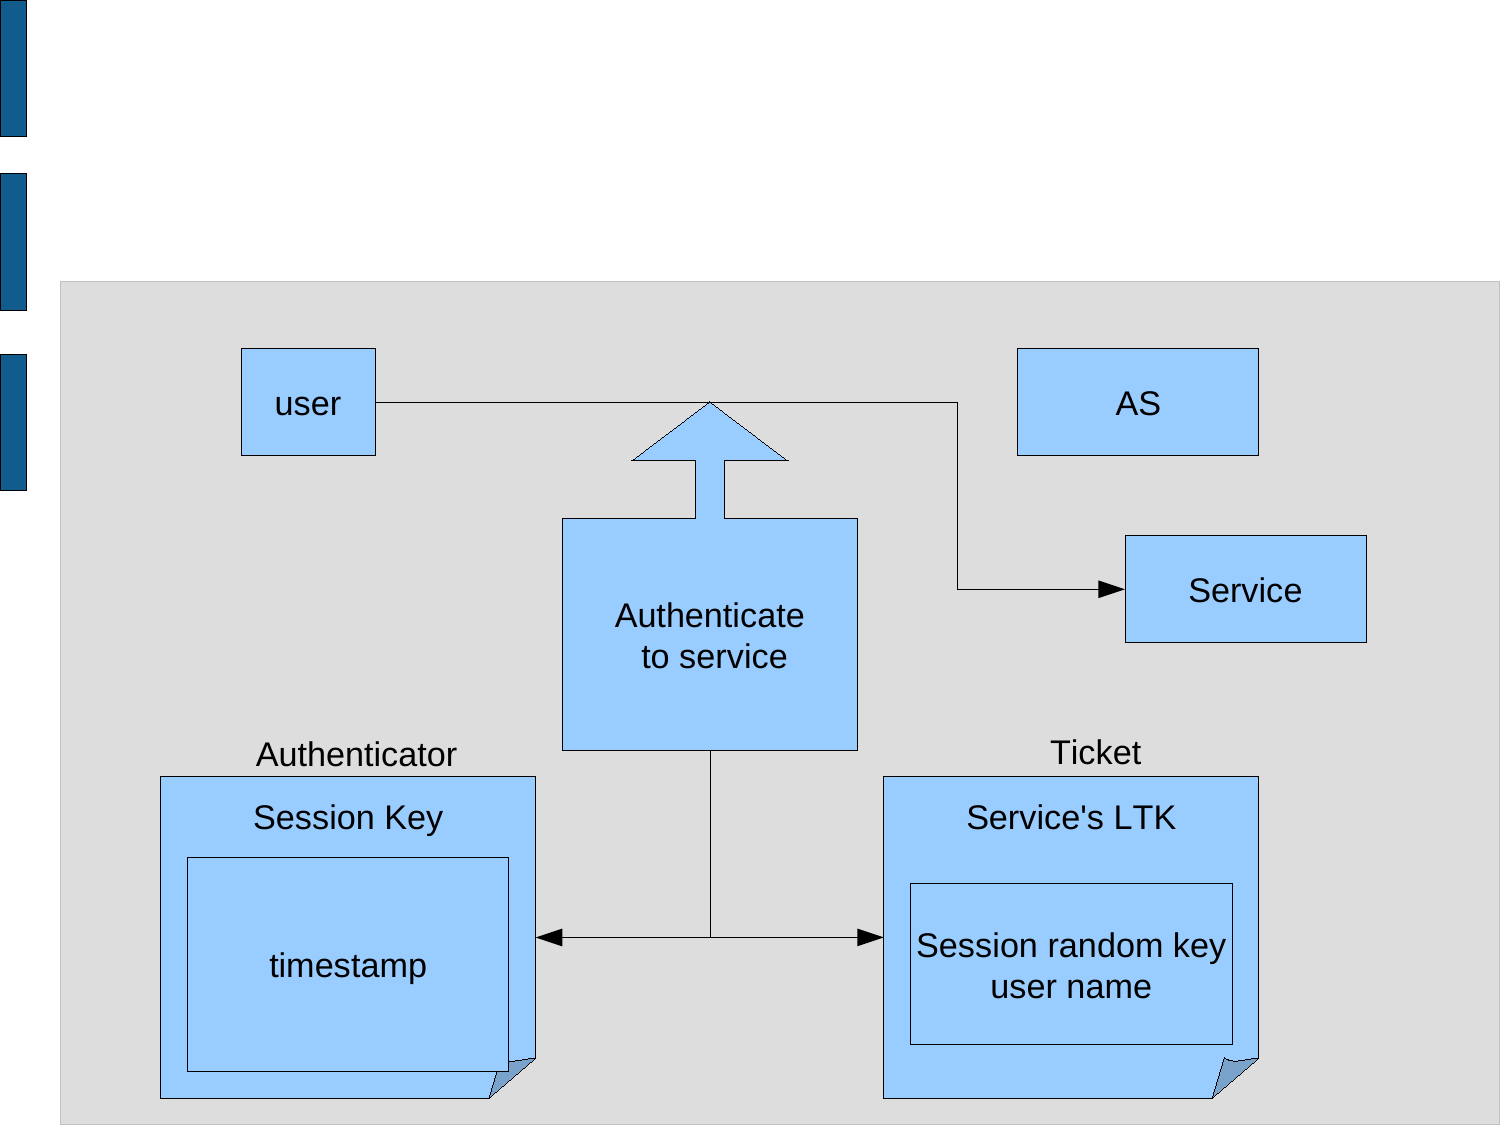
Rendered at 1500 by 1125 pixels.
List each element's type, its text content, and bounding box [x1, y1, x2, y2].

text_box Session Key [160, 776, 536, 1099]
text_box Ticket [1035, 723, 1157, 779]
text_box Session random key user name [910, 883, 1233, 1045]
text_box Authenticator [241, 725, 473, 781]
text_box Authenticate to service [562, 401, 858, 751]
text_box AS [1017, 348, 1259, 456]
text_box user [241, 348, 376, 456]
text_box Service's LTK [883, 776, 1259, 1099]
text_box timestamp [187, 857, 509, 1072]
text_box Service [1125, 535, 1367, 643]
